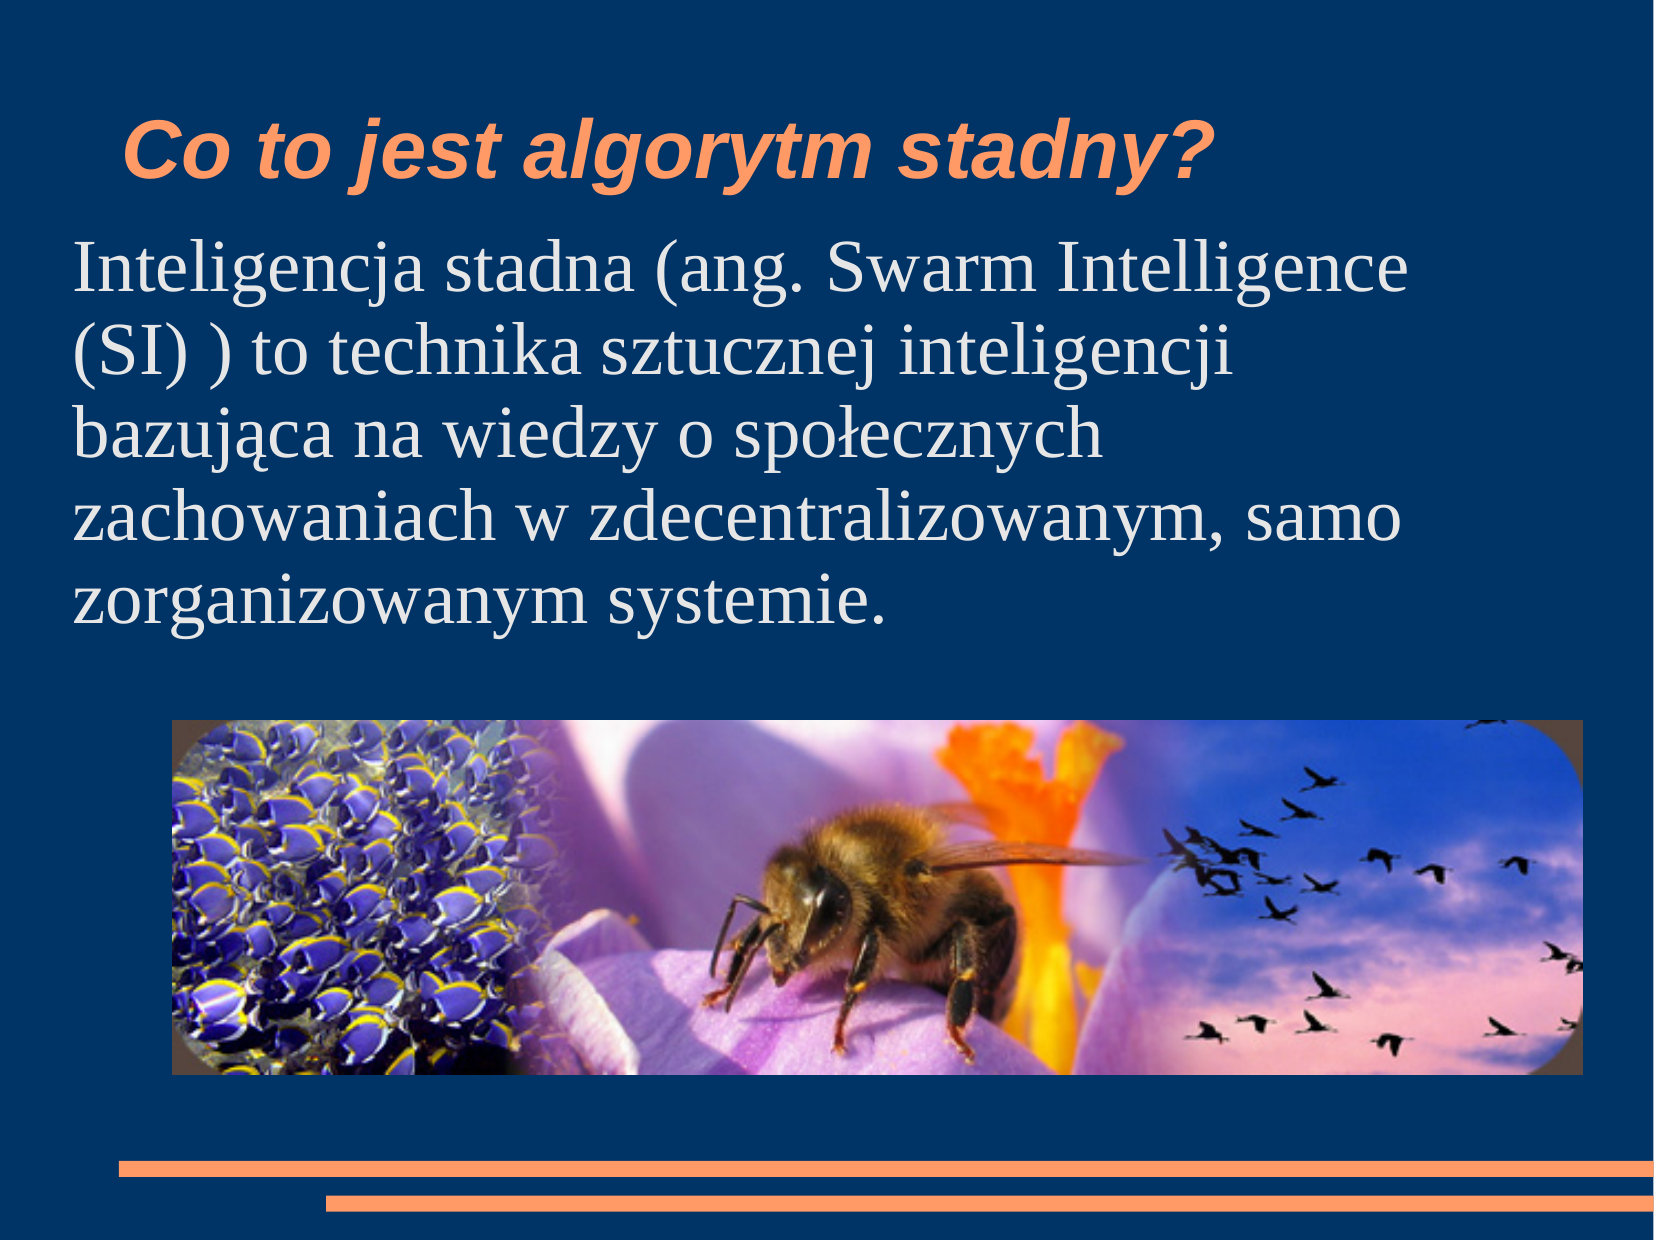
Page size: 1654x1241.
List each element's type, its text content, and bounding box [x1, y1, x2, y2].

list Inteligencja stadna (ang. Swarm Intelligence (SI) ) to technika sztucznej inteligencji bazująca na wiedzy o społecznych zachowaniach w zdecentralizowanym, samo zorganizowanym systemie. [72, 224, 1512, 1035]
picture [172, 720, 1583, 1075]
title Co to jest algorytm stadny? [121, 46, 1534, 254]
